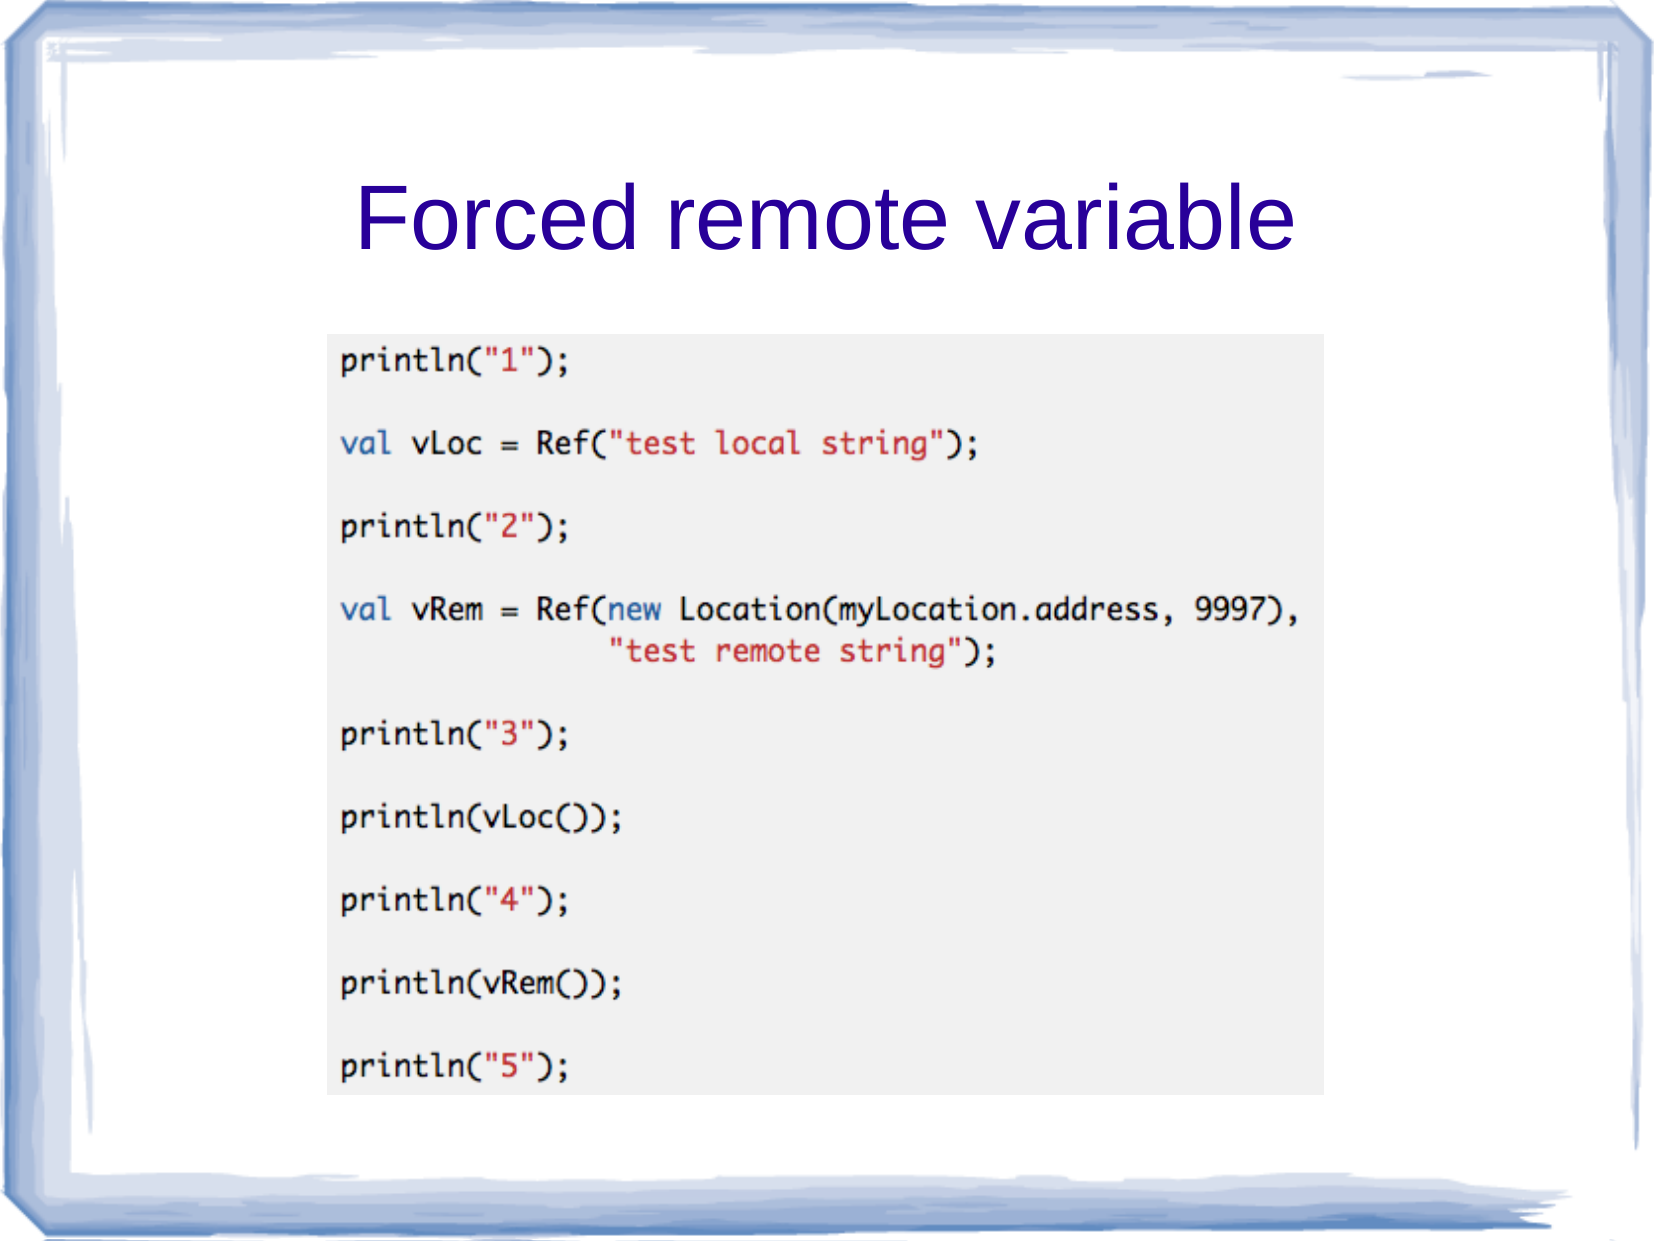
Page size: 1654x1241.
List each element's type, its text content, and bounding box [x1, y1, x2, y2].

title Forced remote variable [161, 49, 1493, 388]
picture [0, 0, 1654, 1241]
